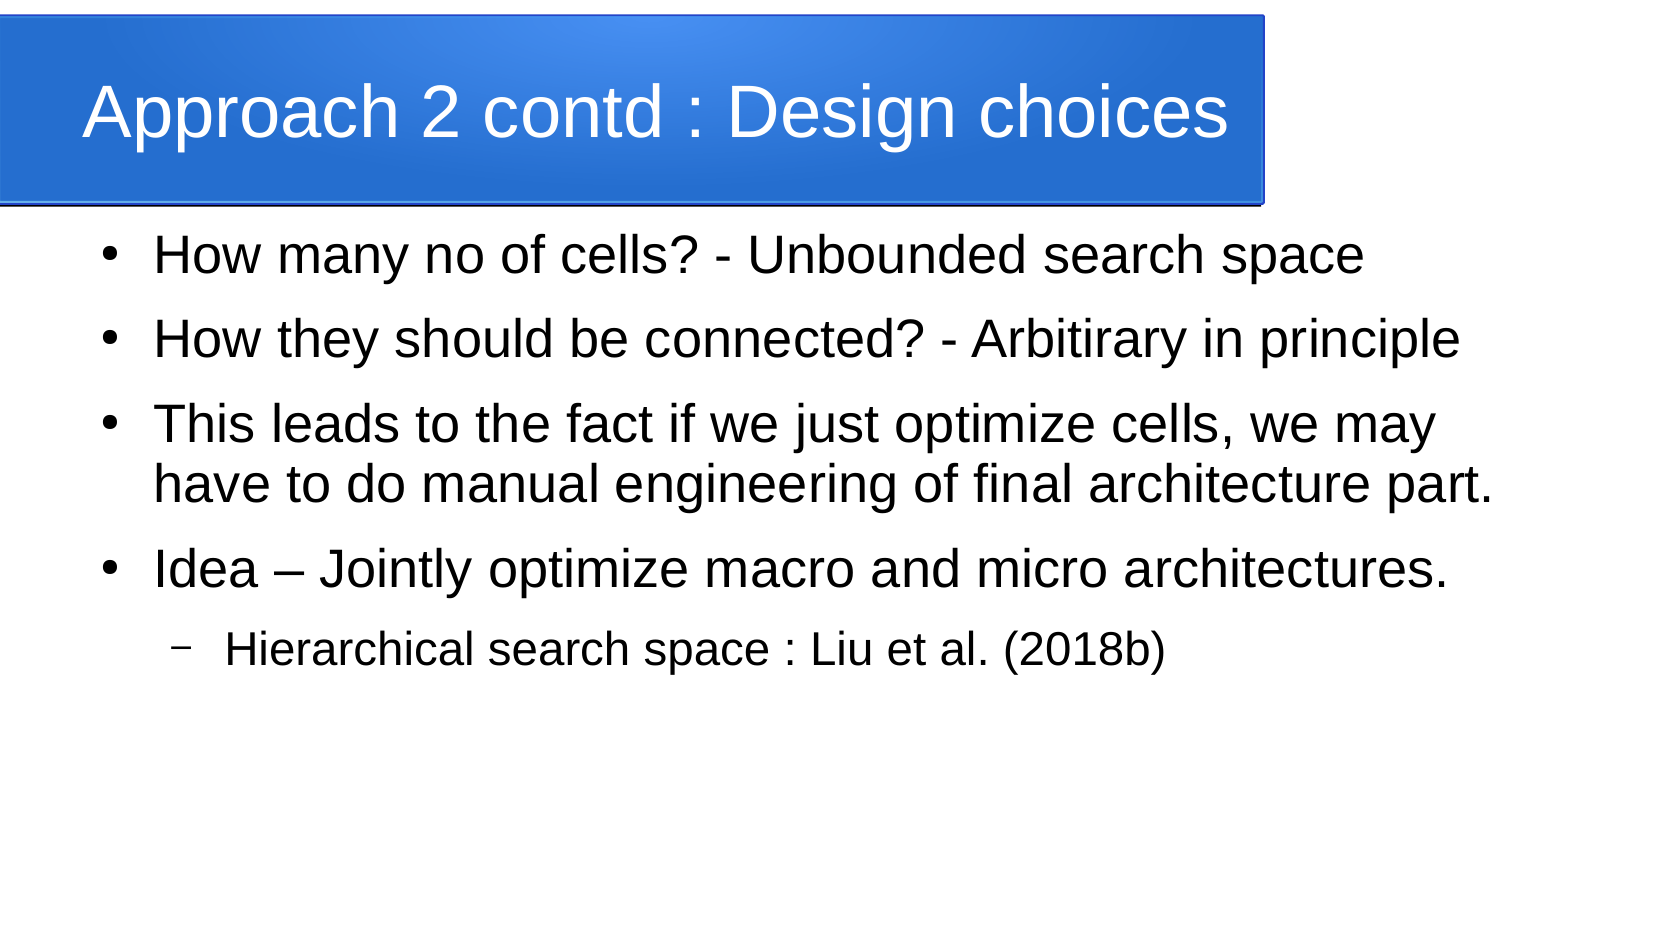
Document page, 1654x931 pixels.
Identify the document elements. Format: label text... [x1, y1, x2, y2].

title Approach 2 contd : Design choices [82, 35, 1235, 189]
list How many no of cells? - Unbounded search space How they should be connected? - Arbitirary in principle This leads to the fact if we just optimize cells, we may have to do manual engineering of final architecture part. Idea – Jointly optimize macro and micro architectures. Hierarchical search space : Liu et al. (2018b) [82, 224, 1571, 764]
